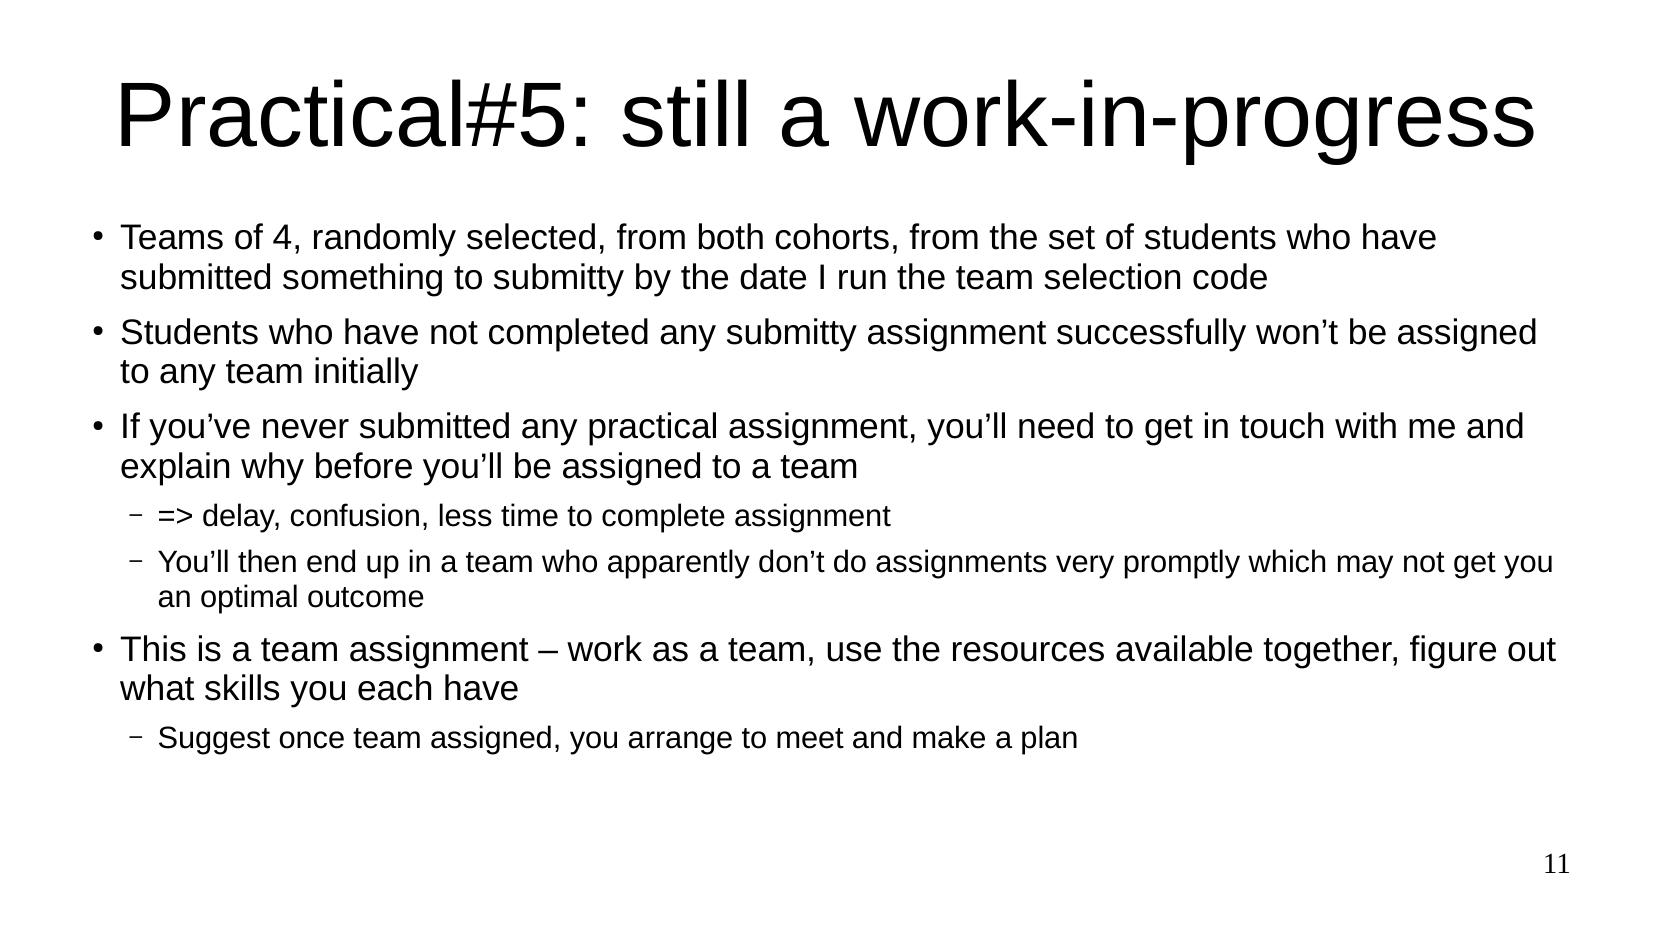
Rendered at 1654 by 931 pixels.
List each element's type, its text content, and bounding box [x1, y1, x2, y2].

title Practical#5: still a work-in-progress [82, 37, 1571, 193]
list Teams of 4, randomly selected, from both cohorts, from the set of students who have submitted something to submitty by the date I run the team selection code Students who have not completed any submitty assignment successfully won’t be assigned to any team initially If you’ve never submitted any practical assignment, you’ll need to get in touch with me and explain why before you’ll be assigned to a team => delay, confusion, less time to complete assignment You’ll then end up in a team who apparently don’t do assignments very promptly which may not get you an optimal outcome This is a team assignment – work as a team, use the resources available together, figure out what skills you each have Suggest once team assigned, you arrange to meet and make a plan [82, 217, 1571, 758]
